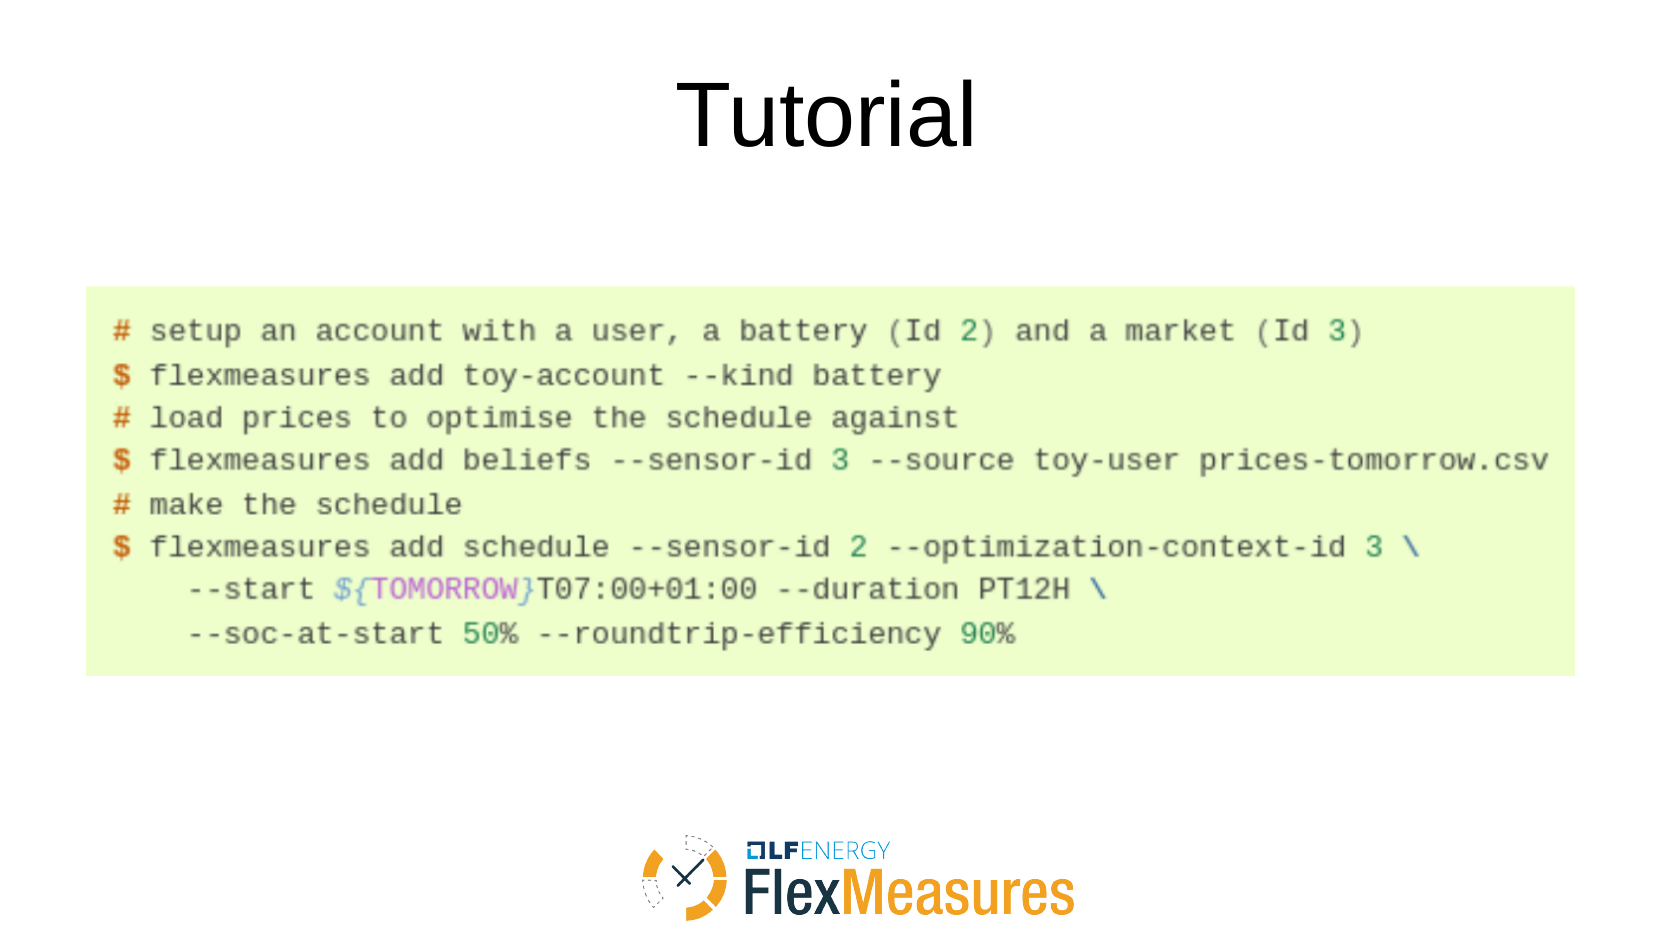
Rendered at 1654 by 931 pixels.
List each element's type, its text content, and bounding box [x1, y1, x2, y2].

picture [642, 835, 1074, 921]
picture [86, 285, 1575, 676]
title Tutorial [82, 37, 1571, 193]
